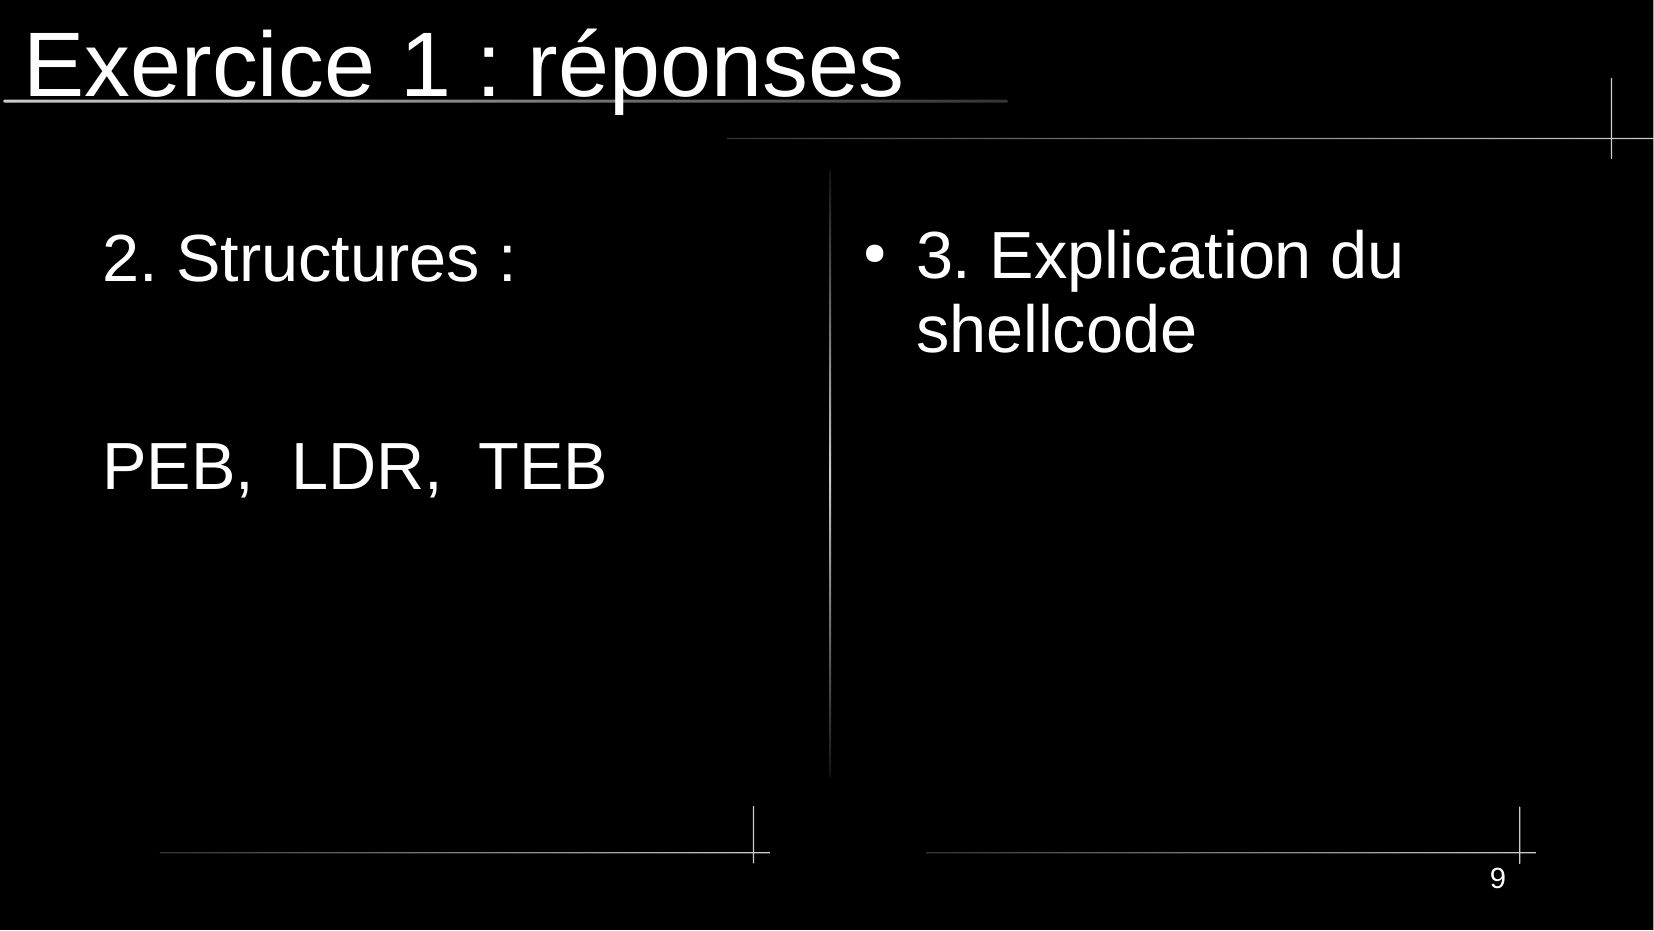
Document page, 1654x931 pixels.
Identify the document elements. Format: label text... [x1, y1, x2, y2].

title Exercice 1 : réponses [23, 11, 1589, 119]
list 2. Structures : PEB, LDR, TEB [31, 220, 758, 761]
list 3. Explication du shellcode [845, 217, 1572, 758]
